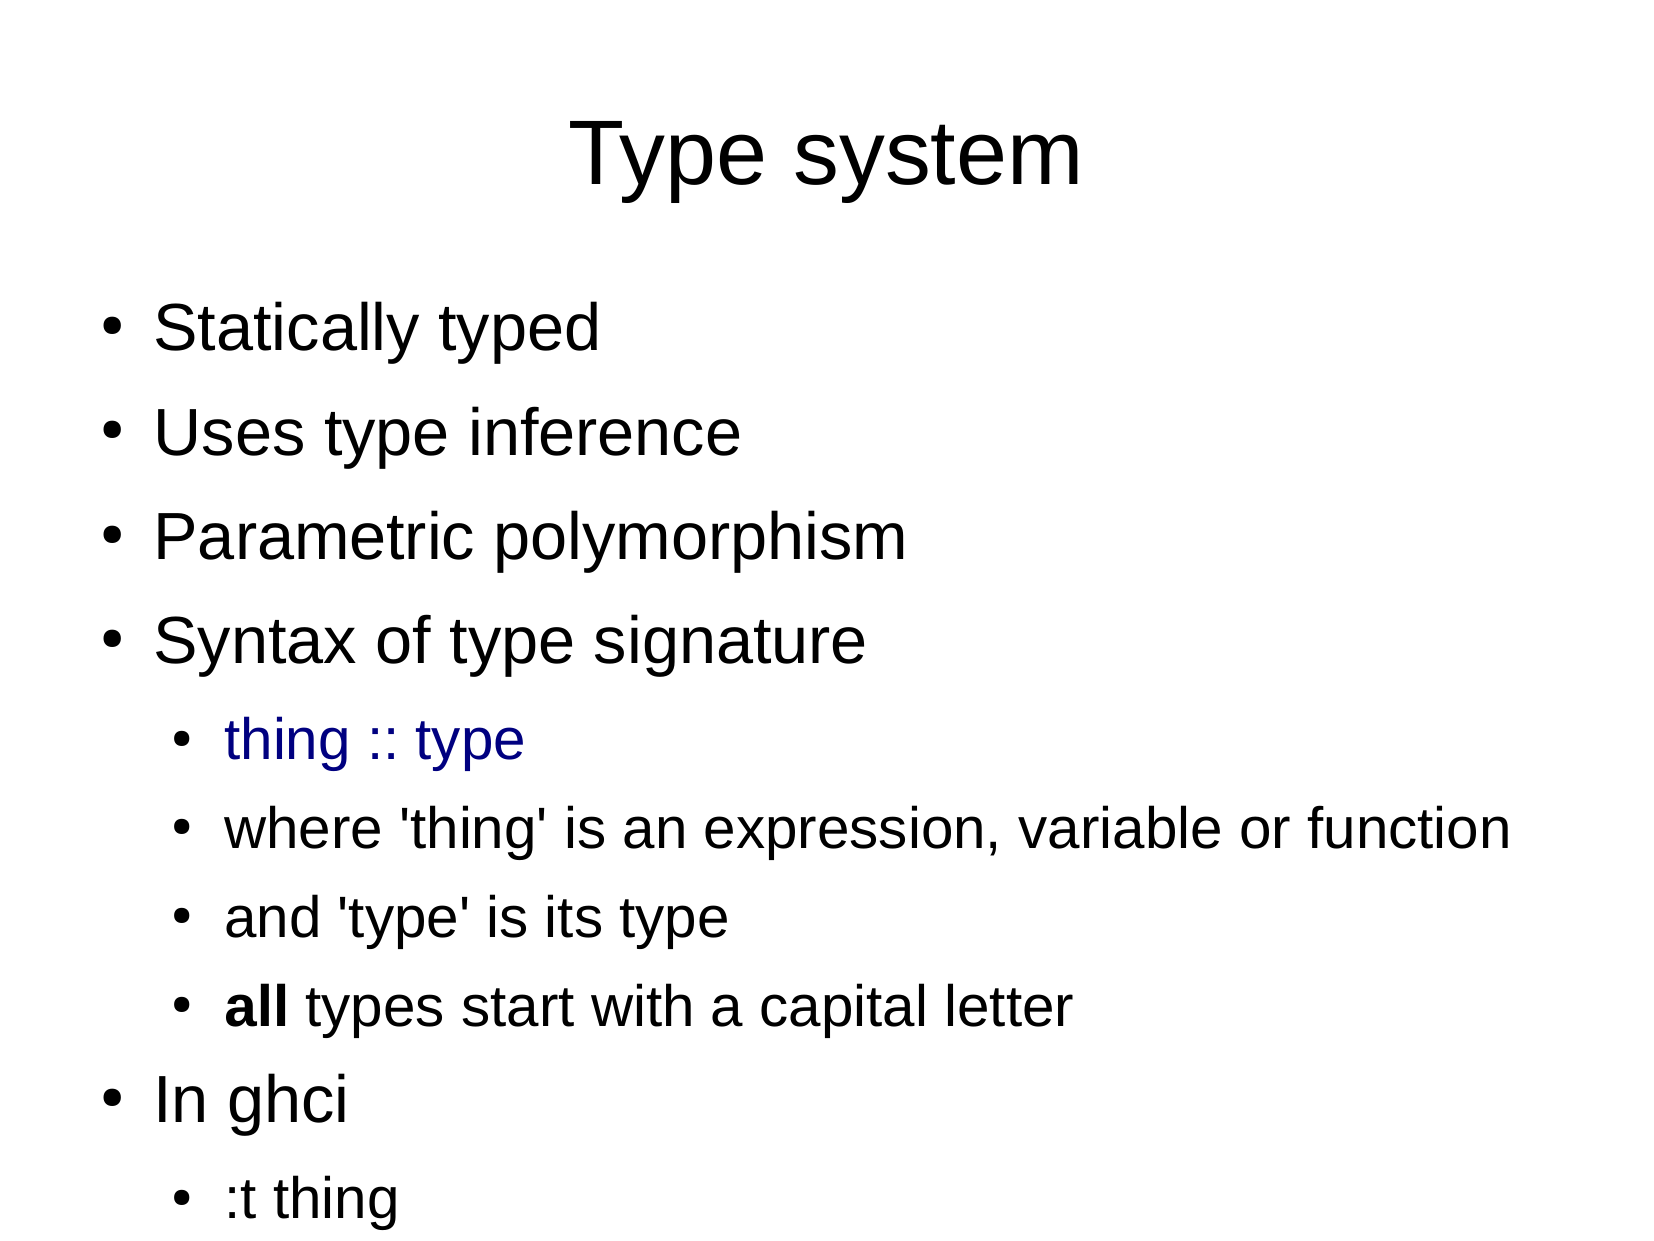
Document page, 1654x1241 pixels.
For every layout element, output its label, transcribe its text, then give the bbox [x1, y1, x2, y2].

list Statically typed Uses type inference Parametric polymorphism Syntax of type signature thing :: type where 'thing' is an expression, variable or function and 'type' is its type all types start with a capital letter In ghci :t thing [82, 290, 1571, 1232]
title Type system [82, 49, 1571, 257]
